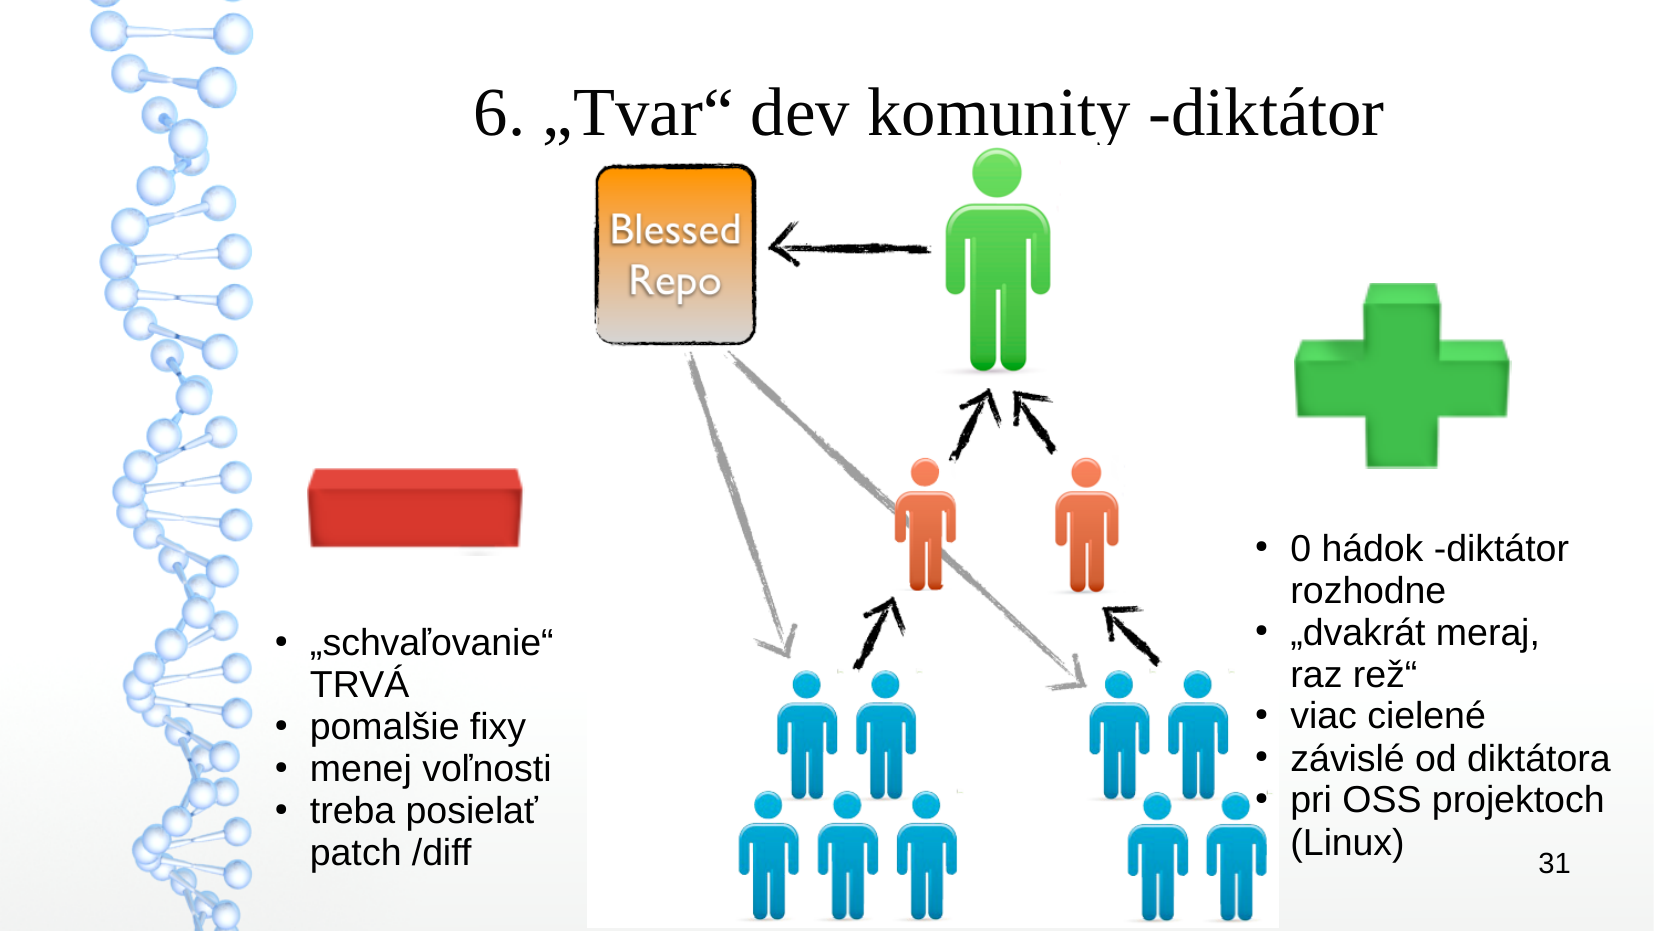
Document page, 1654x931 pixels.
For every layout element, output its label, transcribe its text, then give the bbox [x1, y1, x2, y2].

title 6. „Tvar“ dev komunity -diktátor [265, 35, 1595, 189]
picture [0, 0, 1654, 931]
text_box 0 hádok -diktátor rozhodne „dvakrát meraj, raz rež“ viac cielené závislé od diktátora pri OSS projektoch (Linux) [1240, 519, 1626, 919]
text_box „schvaľovanie“ TRVÁ pomalšie fixy menej voľnosti treba posielať patch /diff [259, 614, 588, 881]
